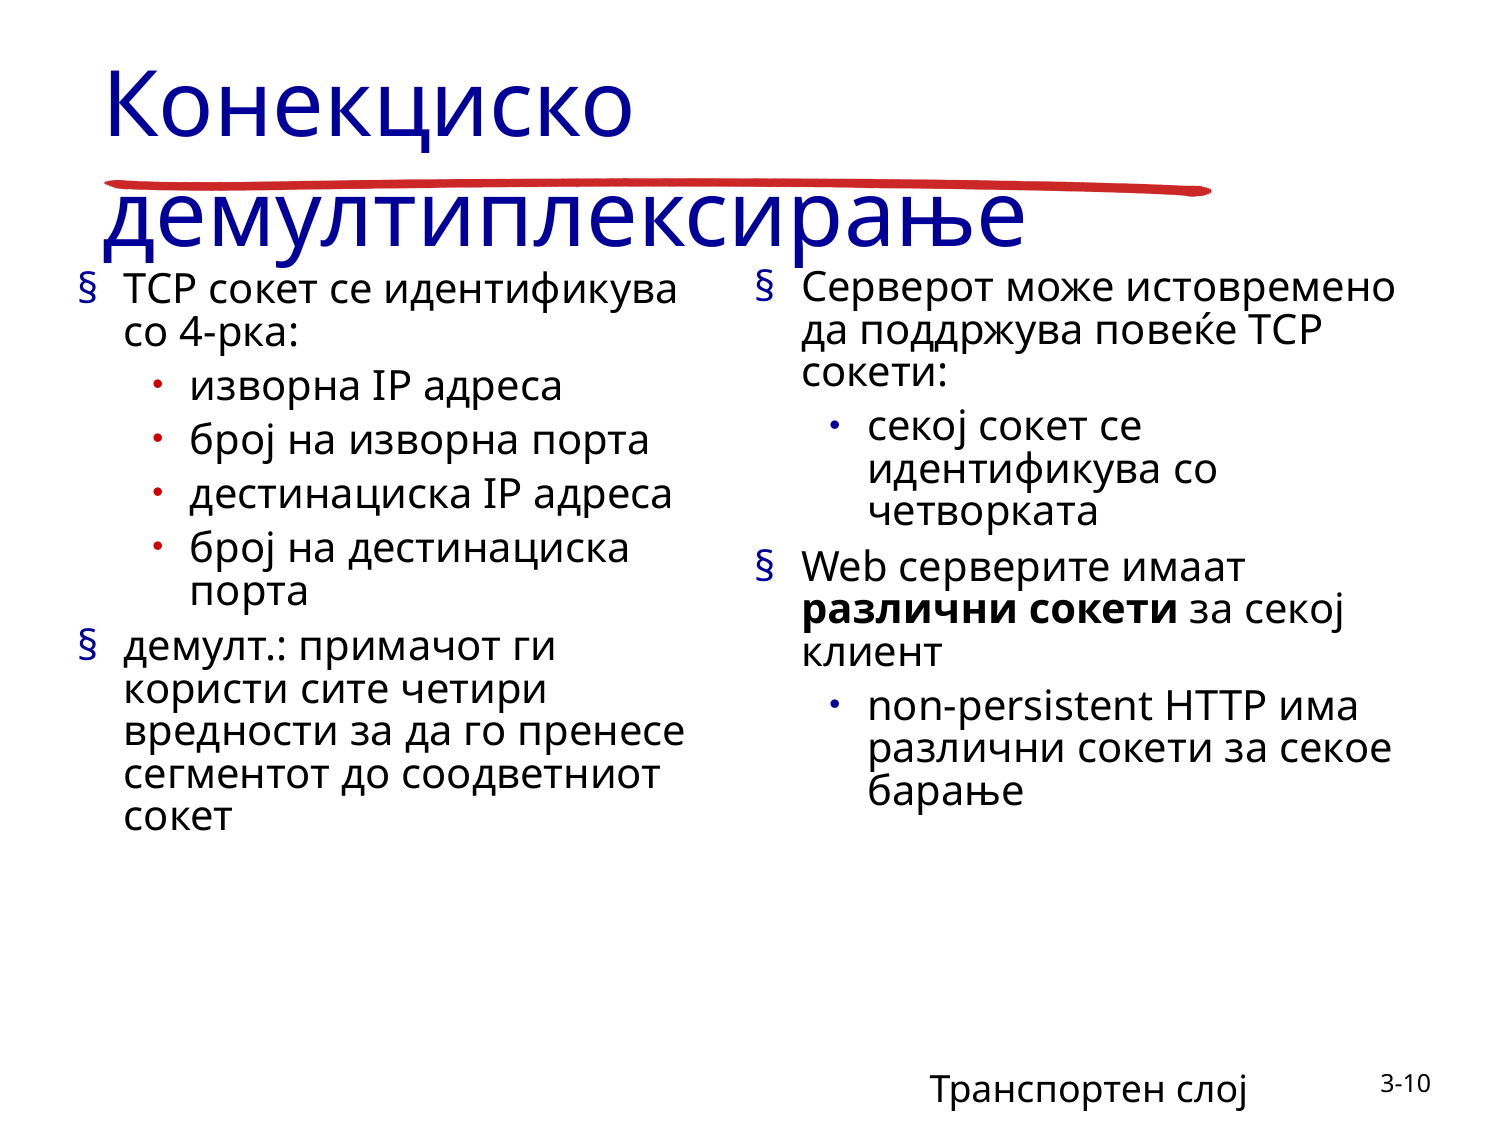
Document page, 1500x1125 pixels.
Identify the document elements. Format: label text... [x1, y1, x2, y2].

list Серверот може истовремено да поддржува повеќе TCP сокети: секој сокет се идентификува со четворката Web серверите имаат различни сокети за секој клиент non-persistent HTTP има различни сокети за секое барање [739, 260, 1415, 1023]
list TCP сокет се идентификува со 4-рка: изворна IP адреса број на изворна порта дестинациска IP адреса број на дестинациска порта демулт.: примачот ги користи сите четири вредности за да го пренесе сегментот до соодветниот сокет [62, 262, 713, 1025]
title Конекциско демултиплексирање [87, 37, 1477, 225]
slide_number 3-<number> [1365, 1060, 1477, 1106]
footer Транспортен слој [914, 1057, 1390, 1105]
picture [99, 173, 1225, 202]
